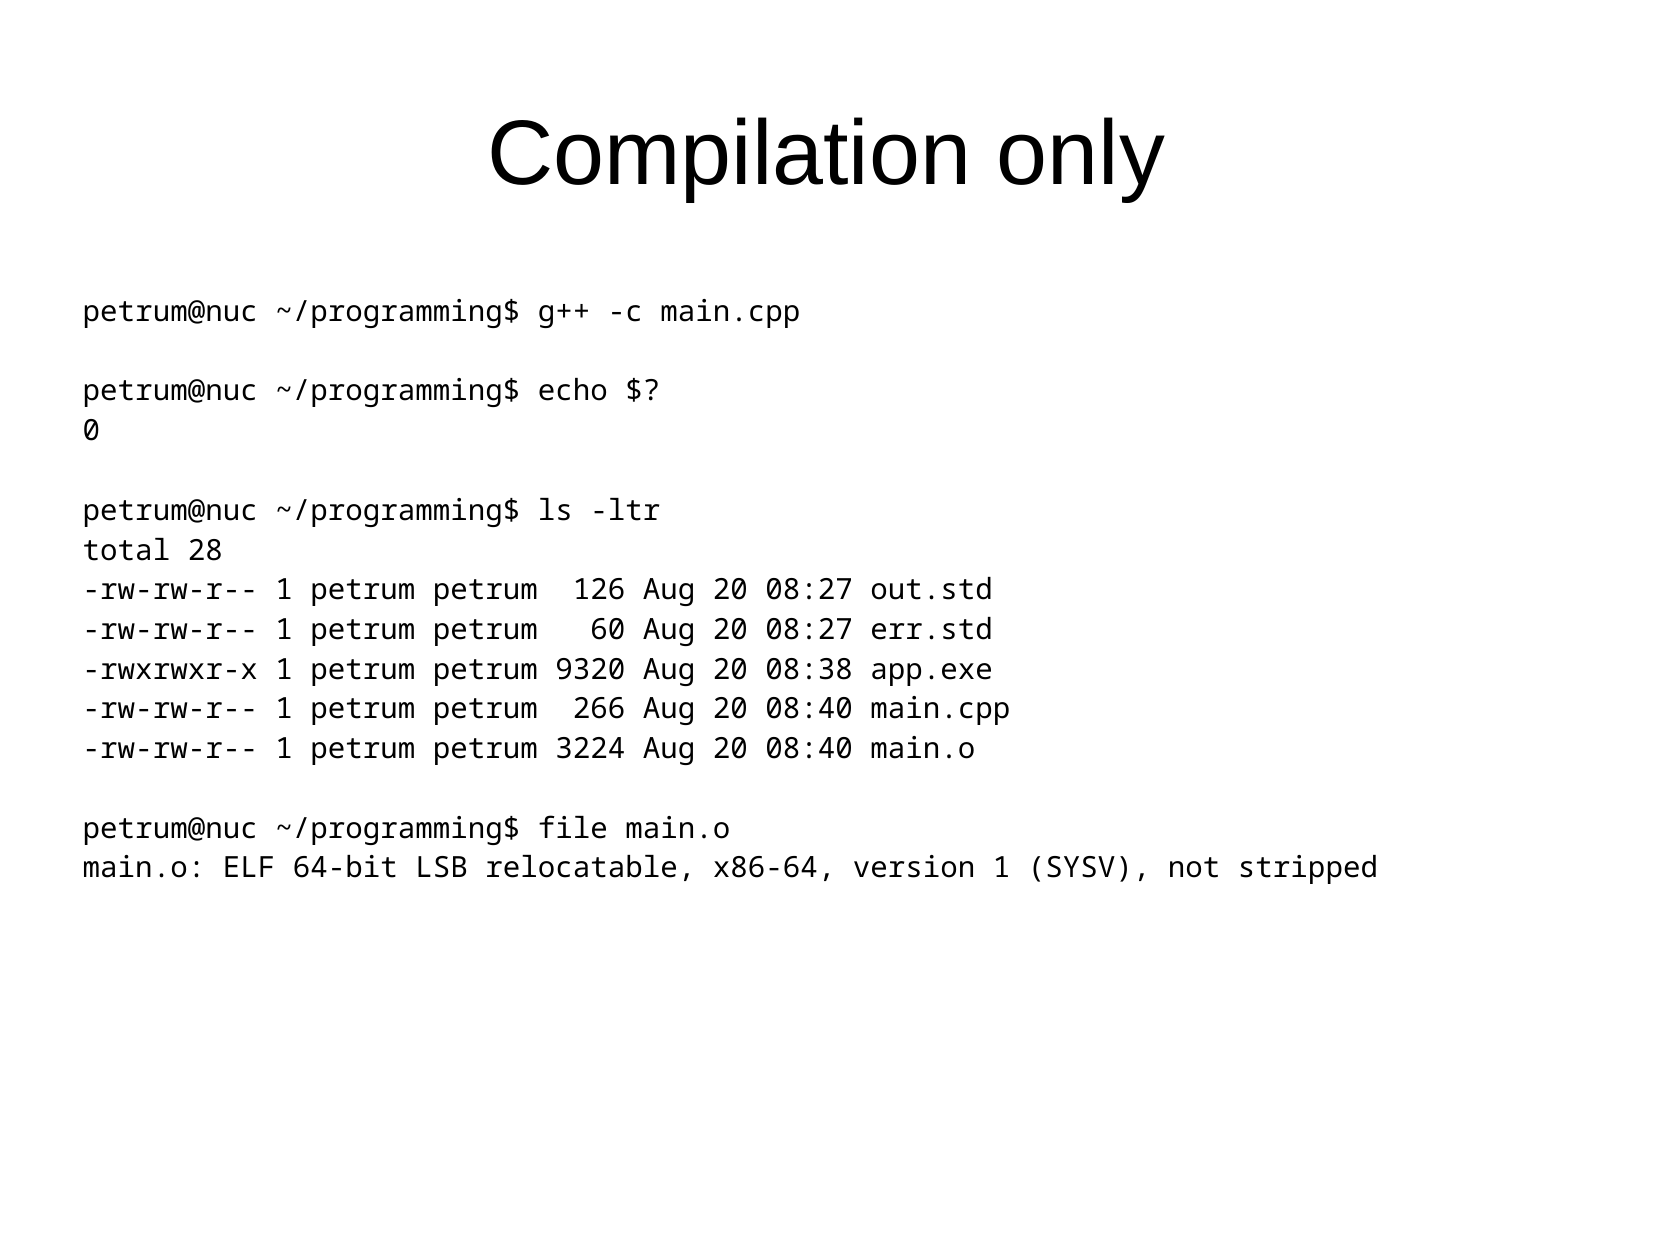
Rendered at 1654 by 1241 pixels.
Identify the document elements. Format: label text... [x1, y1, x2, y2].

list petrum@nuc ~/programming$ g++ -c main.cpp petrum@nuc ~/programming$ echo $? 0 petrum@nuc ~/programming$ ls -ltr total 28 -rw-rw-r-- 1 petrum petrum 126 Aug 20 08:27 out.std -rw-rw-r-- 1 petrum petrum 60 Aug 20 08:27 err.std -rwxrwxr-x 1 petrum petrum 9320 Aug 20 08:38 app.exe -rw-rw-r-- 1 petrum petrum 266 Aug 20 08:40 main.cpp -rw-rw-r-- 1 petrum petrum 3224 Aug 20 08:40 main.o petrum@nuc ~/programming$ file main.o main.o: ELF 64-bit LSB relocatable, x86-64, version 1 (SYSV), not stripped [82, 290, 1571, 1010]
title Compilation only [82, 49, 1571, 257]
